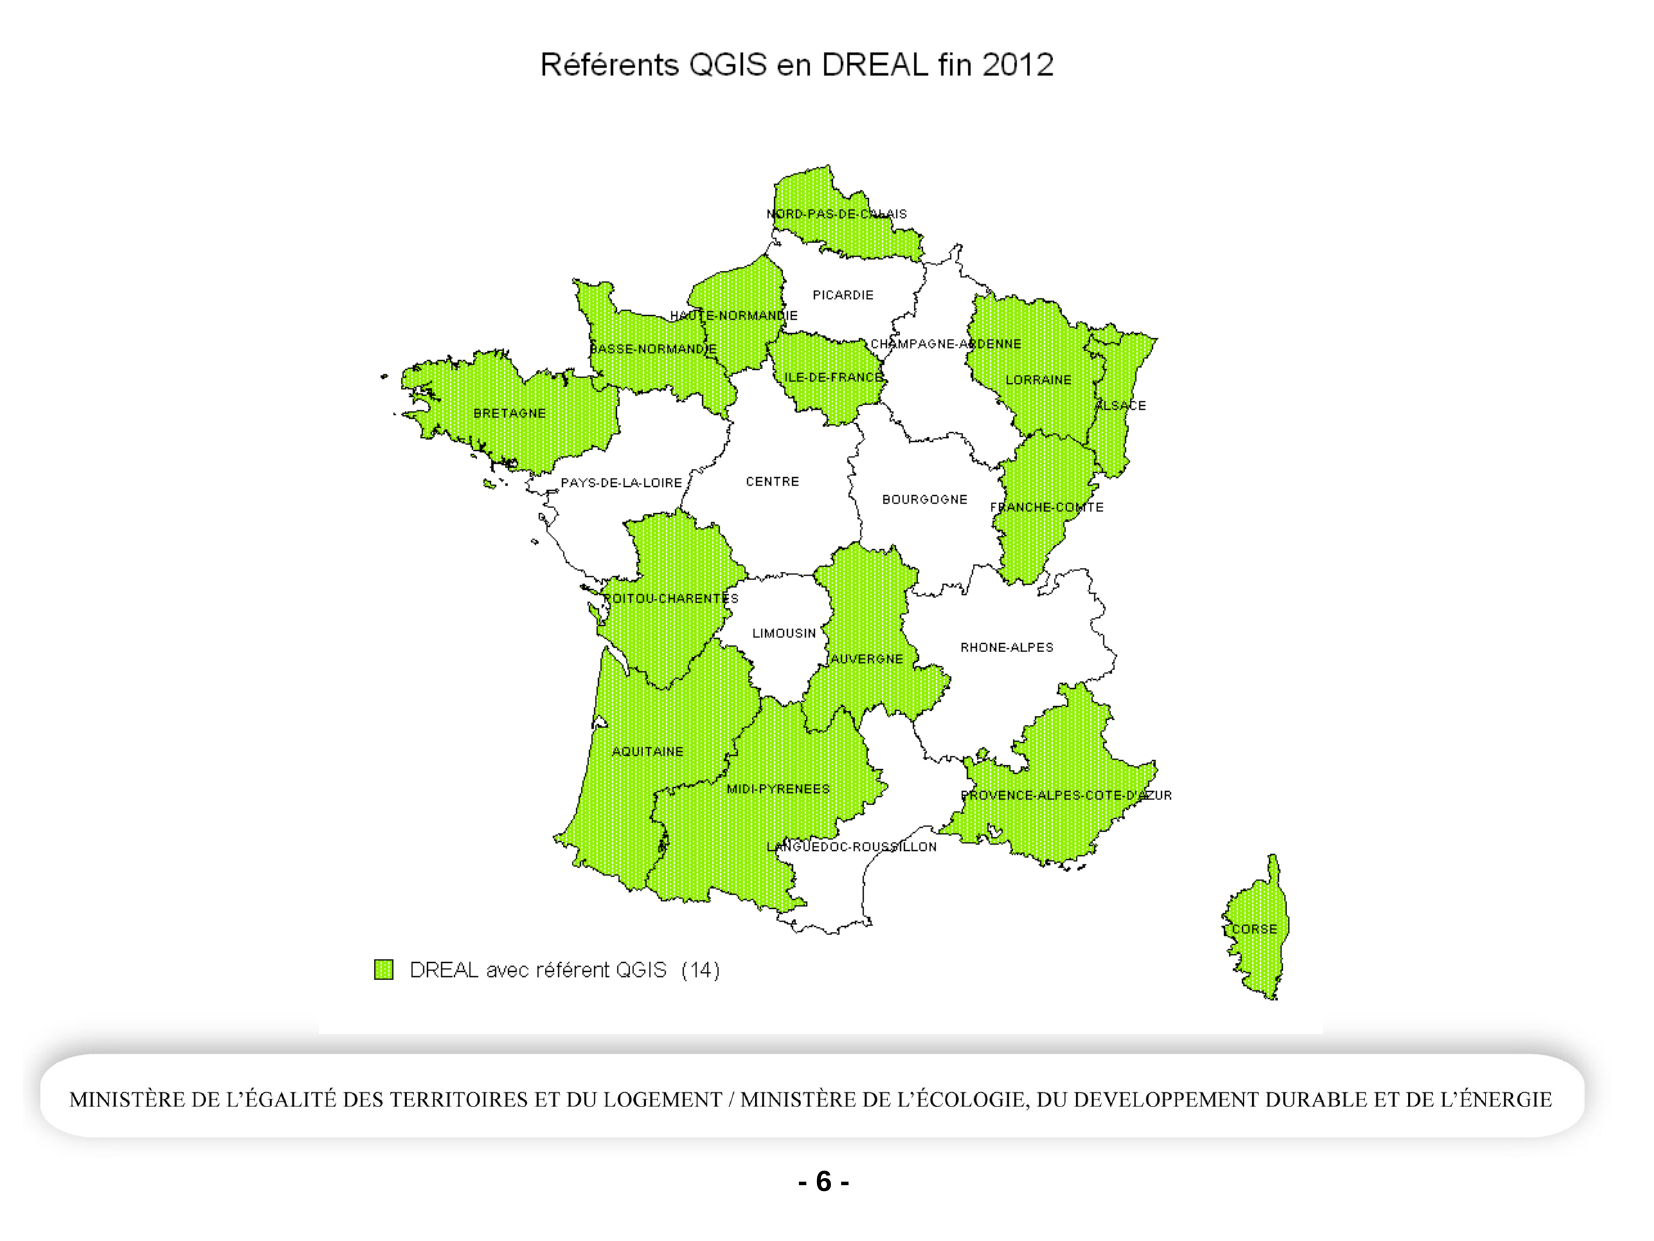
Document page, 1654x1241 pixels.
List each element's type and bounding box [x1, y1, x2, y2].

picture [23, 23, 1612, 1159]
